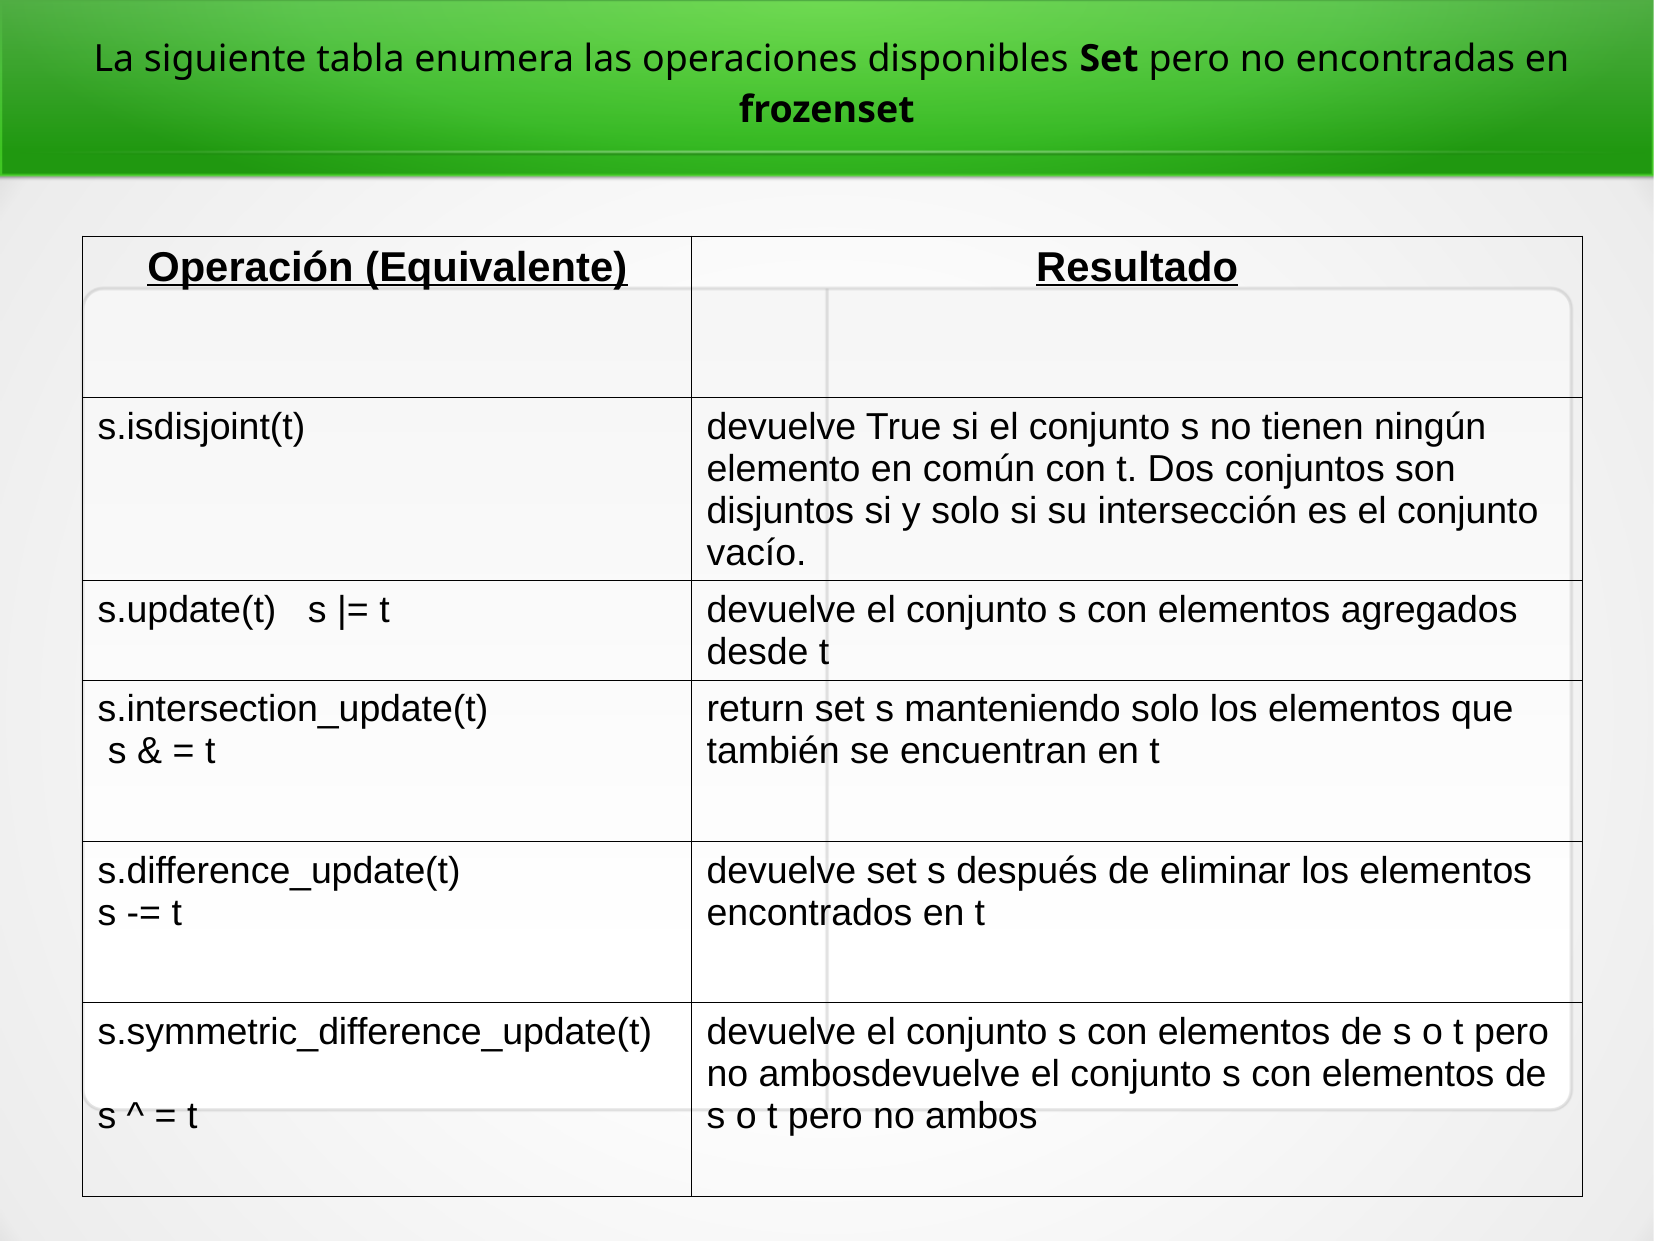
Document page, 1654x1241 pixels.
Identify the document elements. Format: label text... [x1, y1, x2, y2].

picture [0, 0, 1654, 1241]
table_cell s.difference_update(t) s -= t [83, 842, 691, 1002]
table_cell devuelve el conjunto s con elementos de s o t pero no ambosdevuelve el conjunto s con elementos de s o t pero no ambos [692, 1003, 1582, 1196]
table_cell s.update(t) s |= t [83, 581, 691, 680]
table_cell s.intersection_update(t) s & = t [83, 681, 691, 841]
table_header Resultado [692, 237, 1582, 397]
table_header Operación (Equivalente) [83, 237, 691, 397]
table_cell s.symmetric_difference_update(t) s ^ = t [83, 1003, 691, 1196]
table_cell devuelve True si el conjunto s no tienen ningún elemento en común con t. Dos conjuntos son disjuntos si y solo si su intersección es el conjunto vacío. [692, 398, 1582, 580]
table_cell devuelve el conjunto s con elementos agregados desde t [692, 581, 1582, 680]
table_cell return set s manteniendo solo los elementos que también se encuentran en t [692, 681, 1582, 841]
table_cell s.isdisjoint(t) [83, 398, 691, 580]
table_cell devuelve set s después de eliminar los elementos encontrados en t [692, 842, 1582, 1002]
title La siguiente tabla enumera las operaciones disponibles Set pero no encontradas en frozenset [82, 11, 1571, 154]
